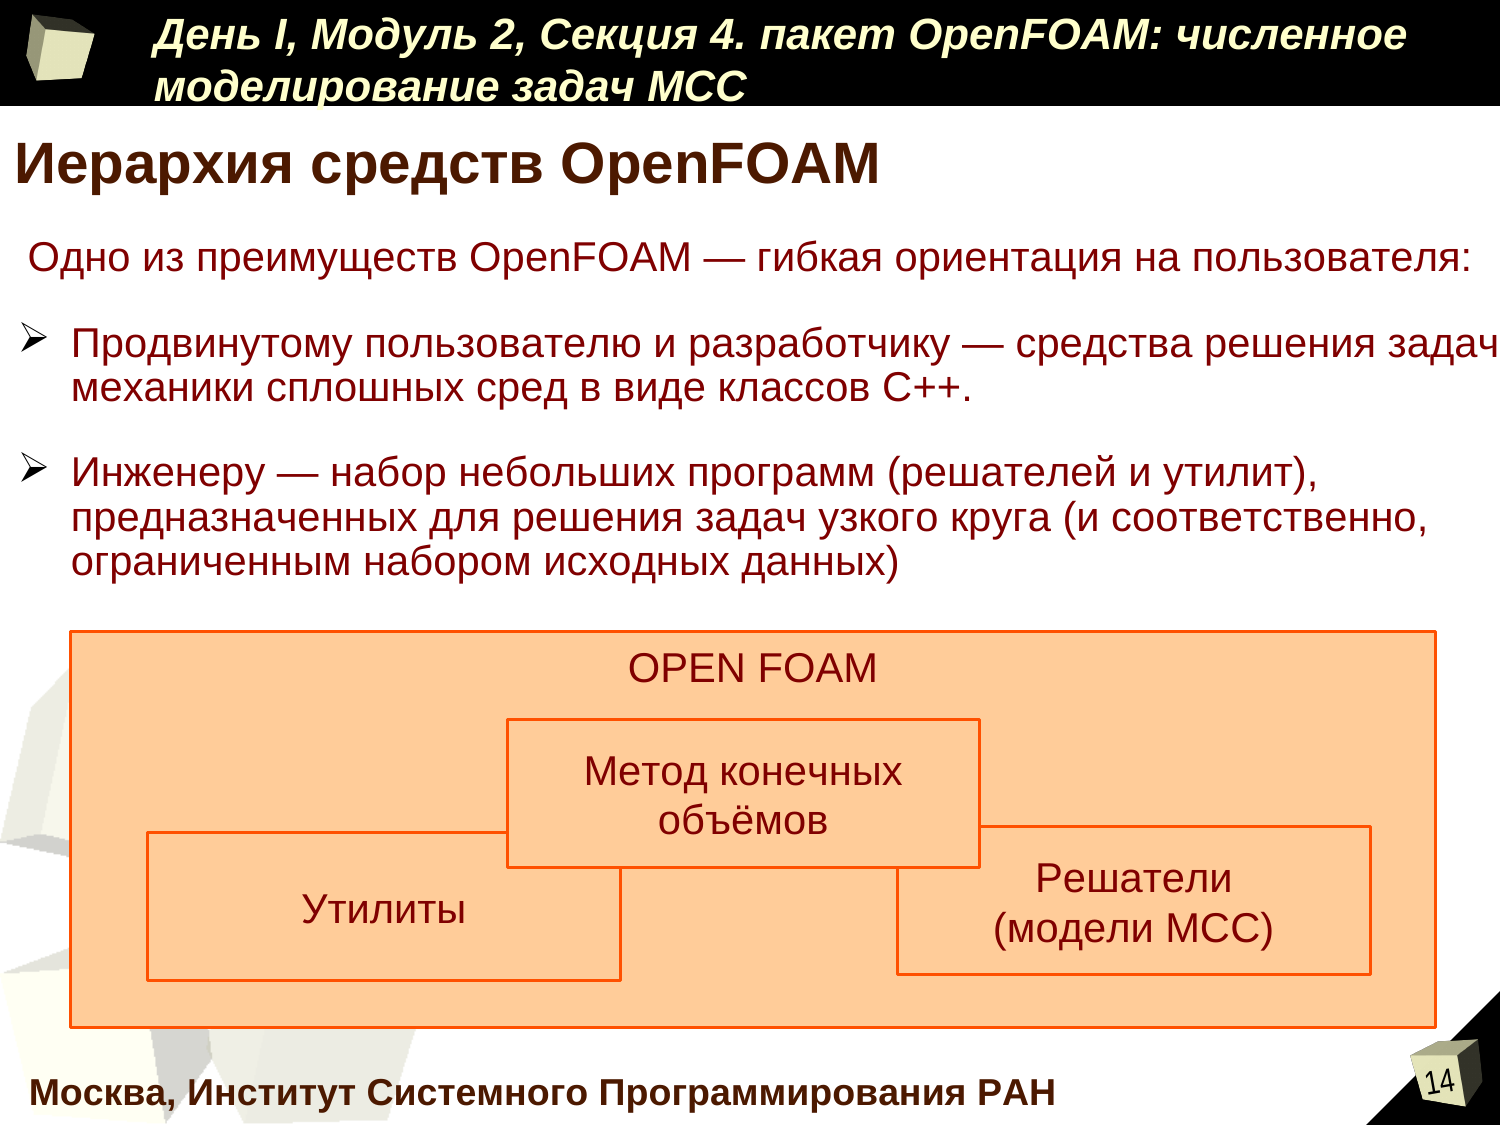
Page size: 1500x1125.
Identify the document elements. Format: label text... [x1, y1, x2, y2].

text_box Метод конечных объёмов [507, 719, 980, 868]
text_box Одно из преимуществ OpenFOAM — гибкая ориентация на пользователя: Продвинутому пользователю и разработчику — средства решения задач механики сплошных сред в виде классов C++. Инженеру — набор небольших программ (решателей и утилит), предназначенных для решения задач узкого круга (и соответственно, ограниченным набором исходных данных) [0, 236, 1500, 587]
text_box Решатели (модели МСС) [897, 826, 1371, 975]
picture [0, 659, 433, 1125]
text_box Утилиты [147, 832, 621, 981]
text_box OPEN FOAM [70, 631, 1436, 1028]
picture [423, 1088, 433, 1102]
text_box Иерархия средств OpenFOAM [0, 118, 1500, 203]
